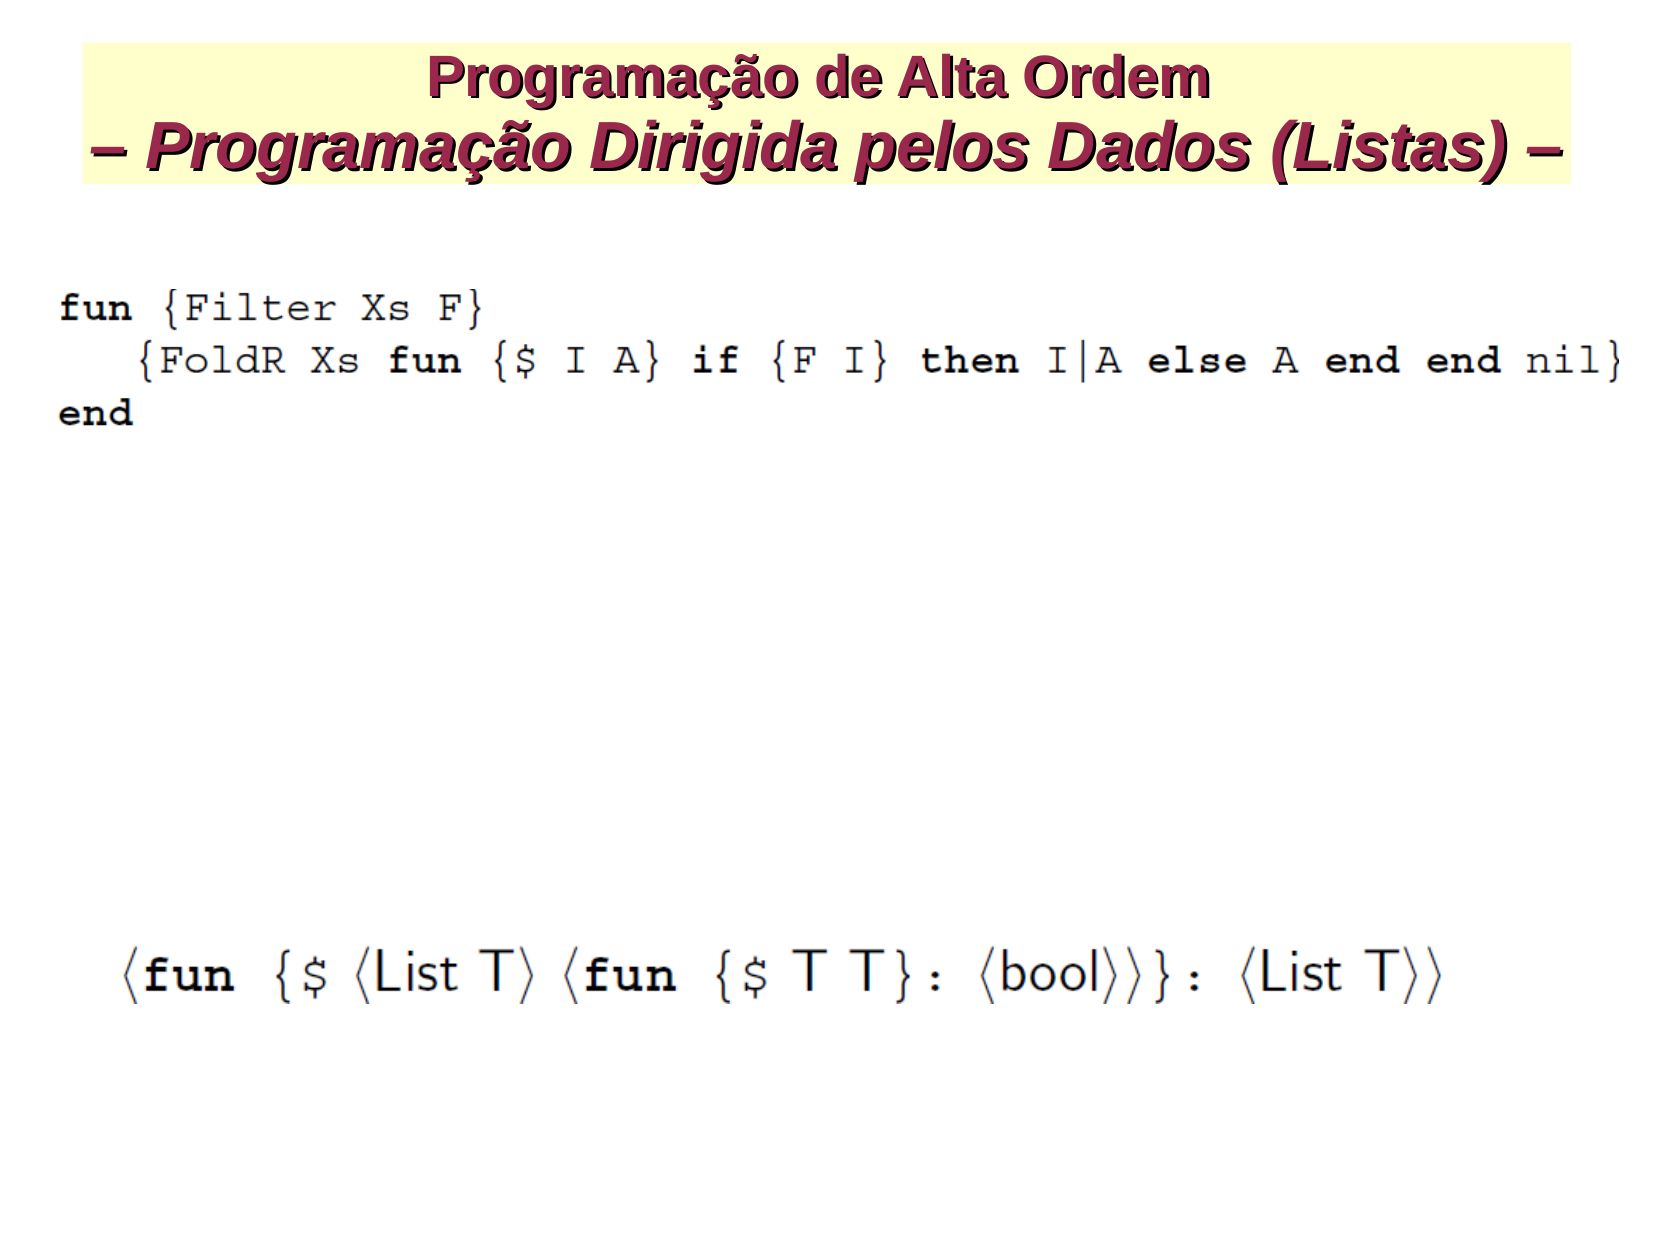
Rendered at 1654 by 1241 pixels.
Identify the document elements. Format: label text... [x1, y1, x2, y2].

title Programação de Alta Ordem – Programação Dirigida pelos Dados (Listas) – [82, 42, 1571, 184]
picture [118, 943, 1447, 1004]
picture [53, 289, 1619, 441]
